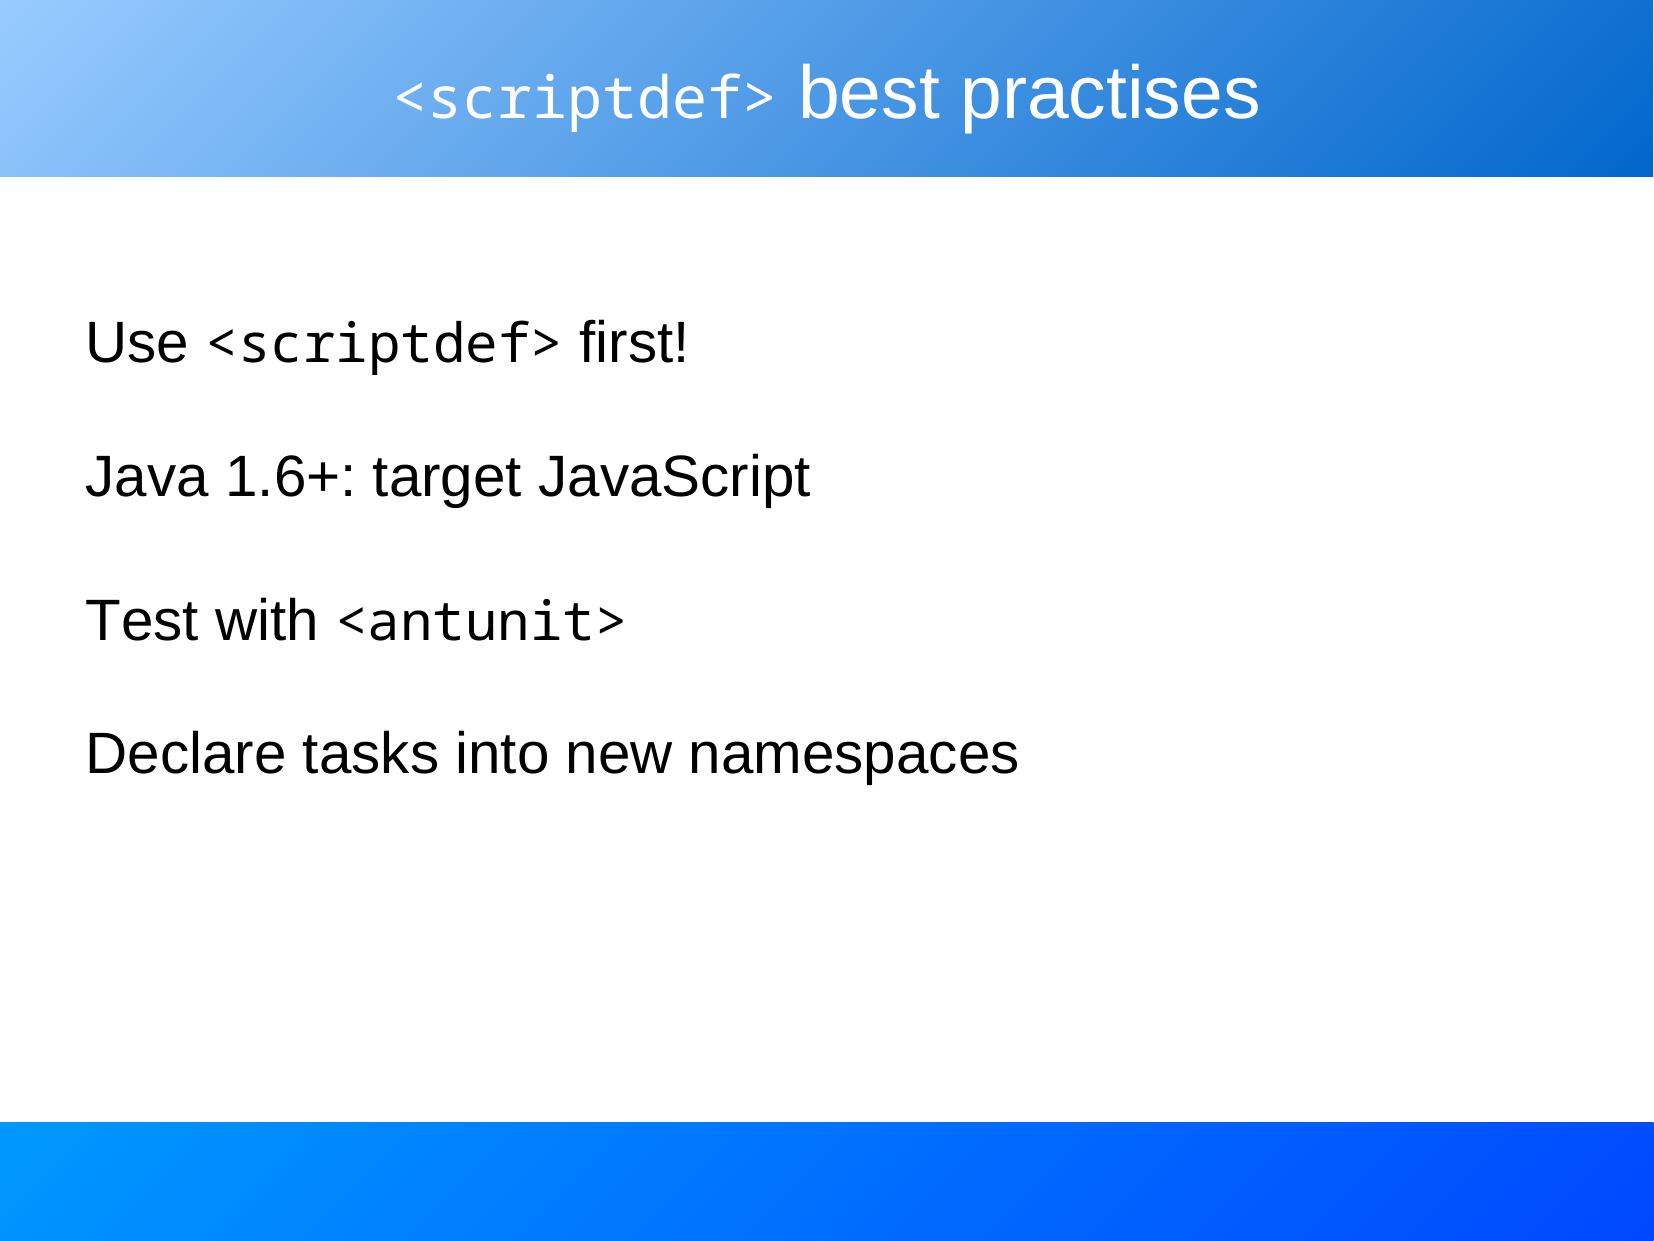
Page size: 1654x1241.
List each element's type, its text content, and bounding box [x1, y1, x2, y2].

list Use <scriptdef> first! Java 1.6+: target JavaScript Test with <antunit> Declare tasks into new namespaces [60, 230, 1300, 1093]
title <scriptdef> best practises [82, 22, 1571, 163]
